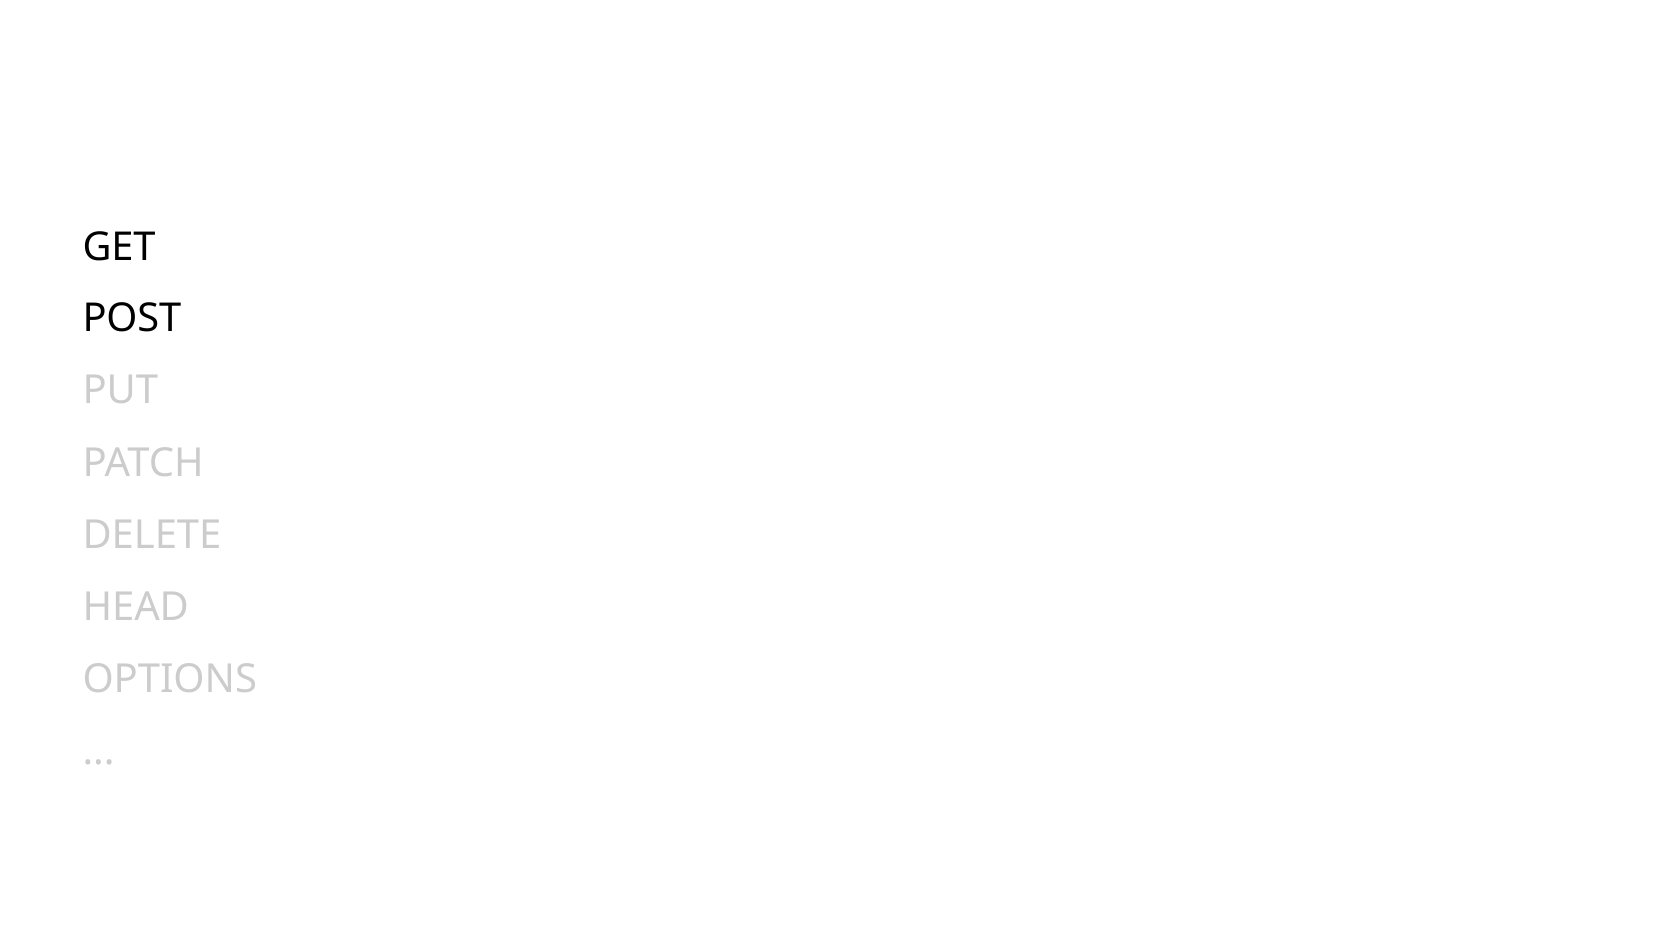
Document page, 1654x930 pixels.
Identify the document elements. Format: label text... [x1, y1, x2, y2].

list GET POST PUT PATCH DELETE HEAD OPTIONS ... [82, 217, 1560, 780]
